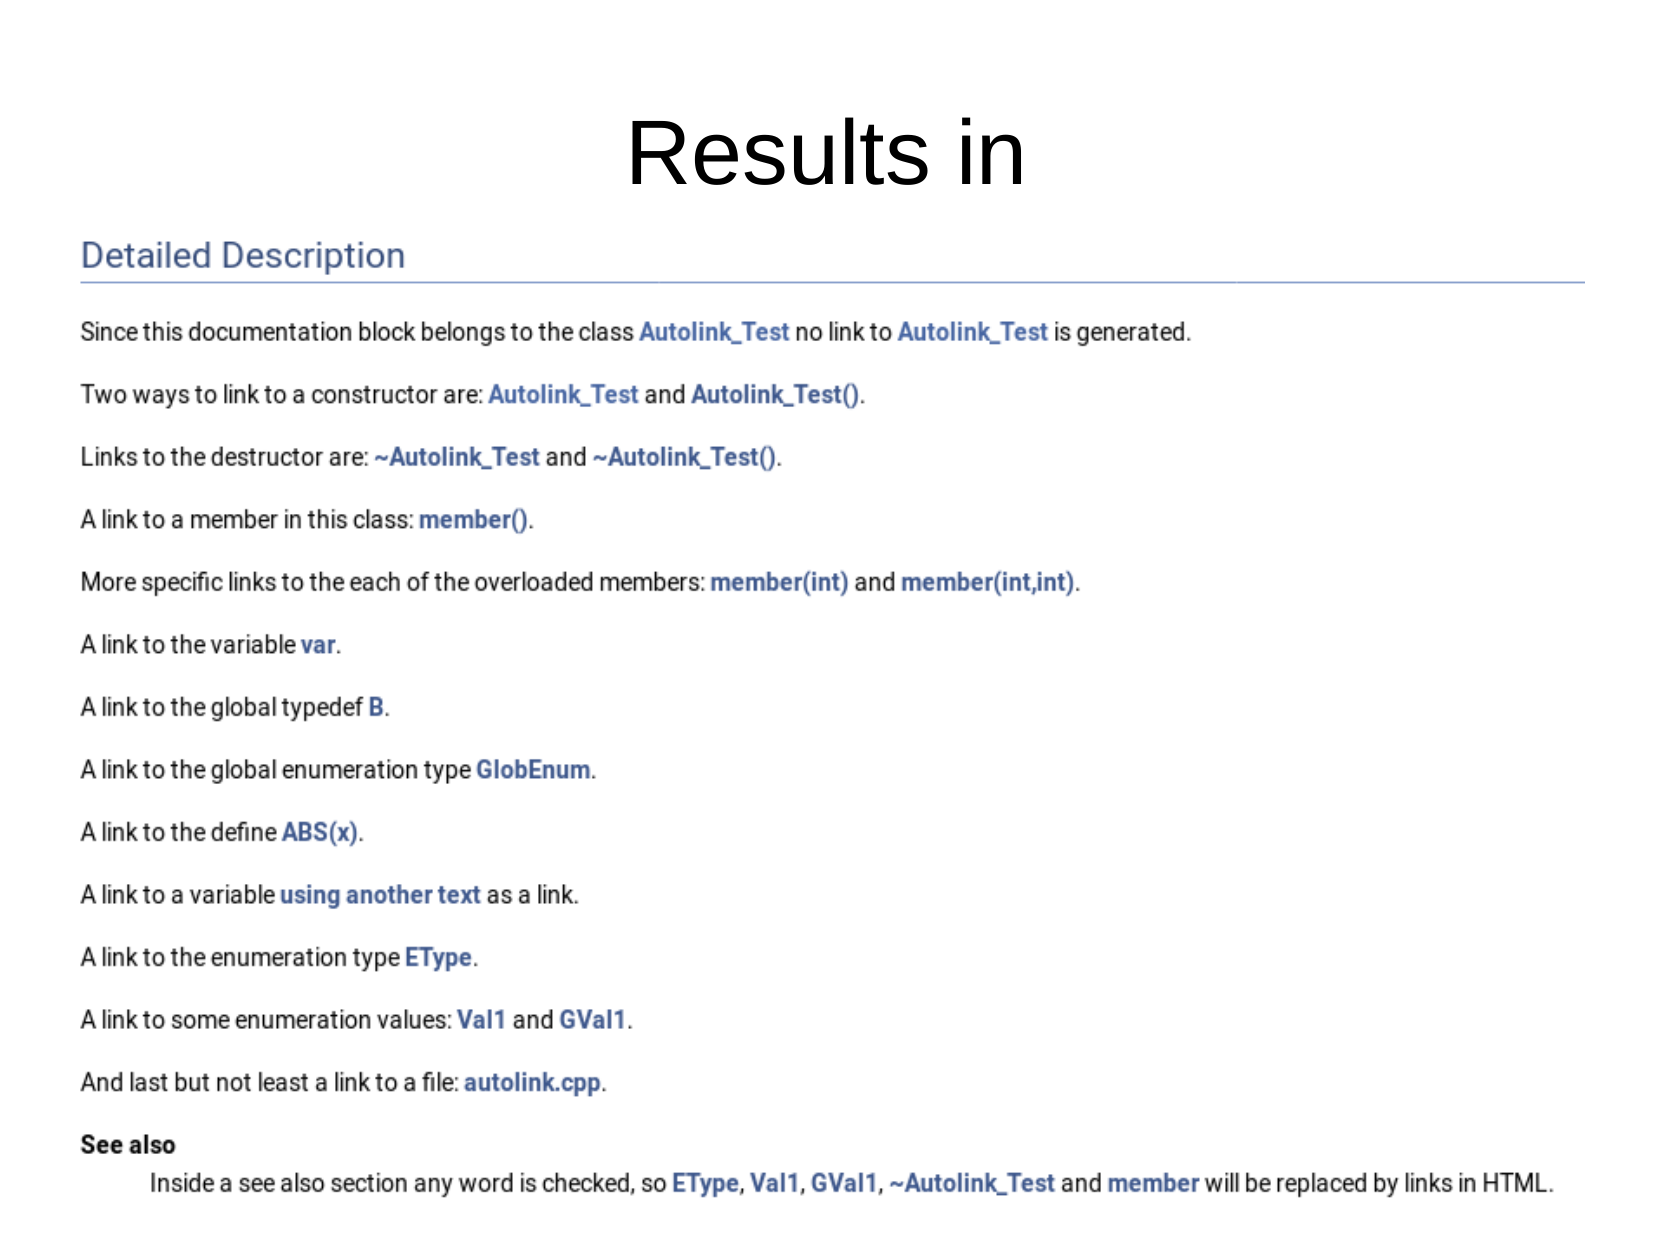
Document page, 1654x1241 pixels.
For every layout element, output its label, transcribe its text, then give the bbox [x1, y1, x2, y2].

picture [60, 209, 1585, 1220]
title Results in [82, 49, 1571, 209]
